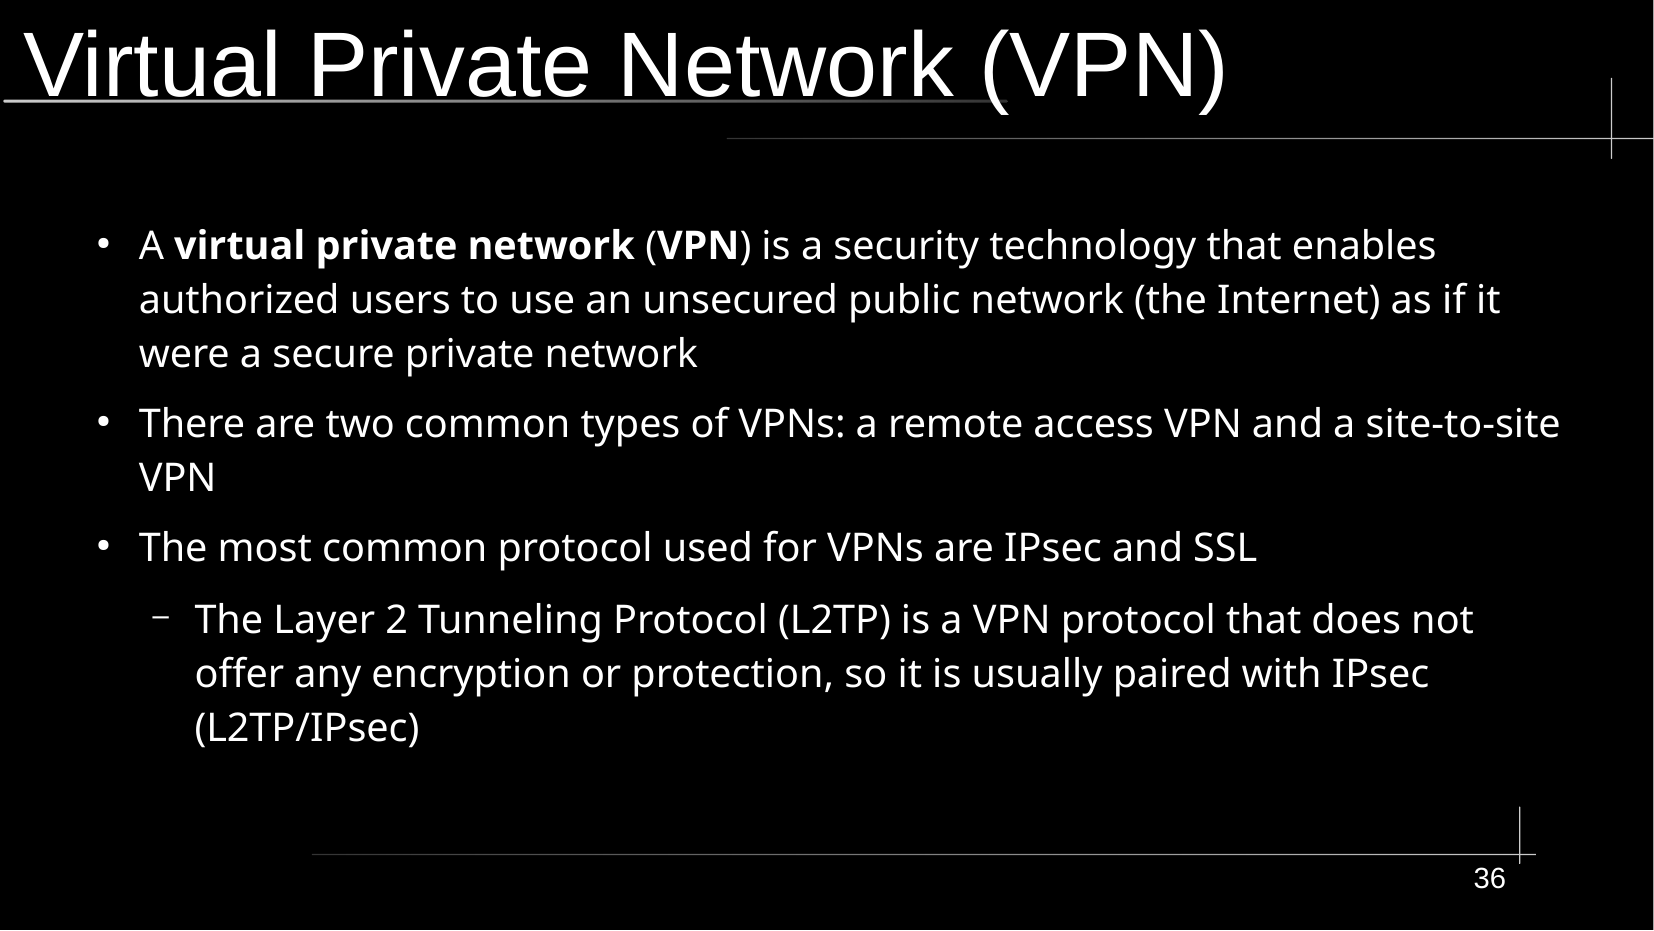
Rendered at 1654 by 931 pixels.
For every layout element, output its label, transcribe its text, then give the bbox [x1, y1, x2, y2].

list A virtual private network (VPN) is a security technology that enables authorized users to use an unsecured public network (the Internet) as if it were a secure private network There are two common types of VPNs: a remote access VPN and a site-to-site VPN The most common protocol used for VPNs are IPsec and SSL The Layer 2 Tunneling Protocol (L2TP) is a VPN protocol that does not offer any encryption or protection, so it is usually paired with IPsec (L2TP/IPsec) [82, 217, 1571, 758]
title Virtual Private Network (VPN) [23, 11, 1589, 119]
